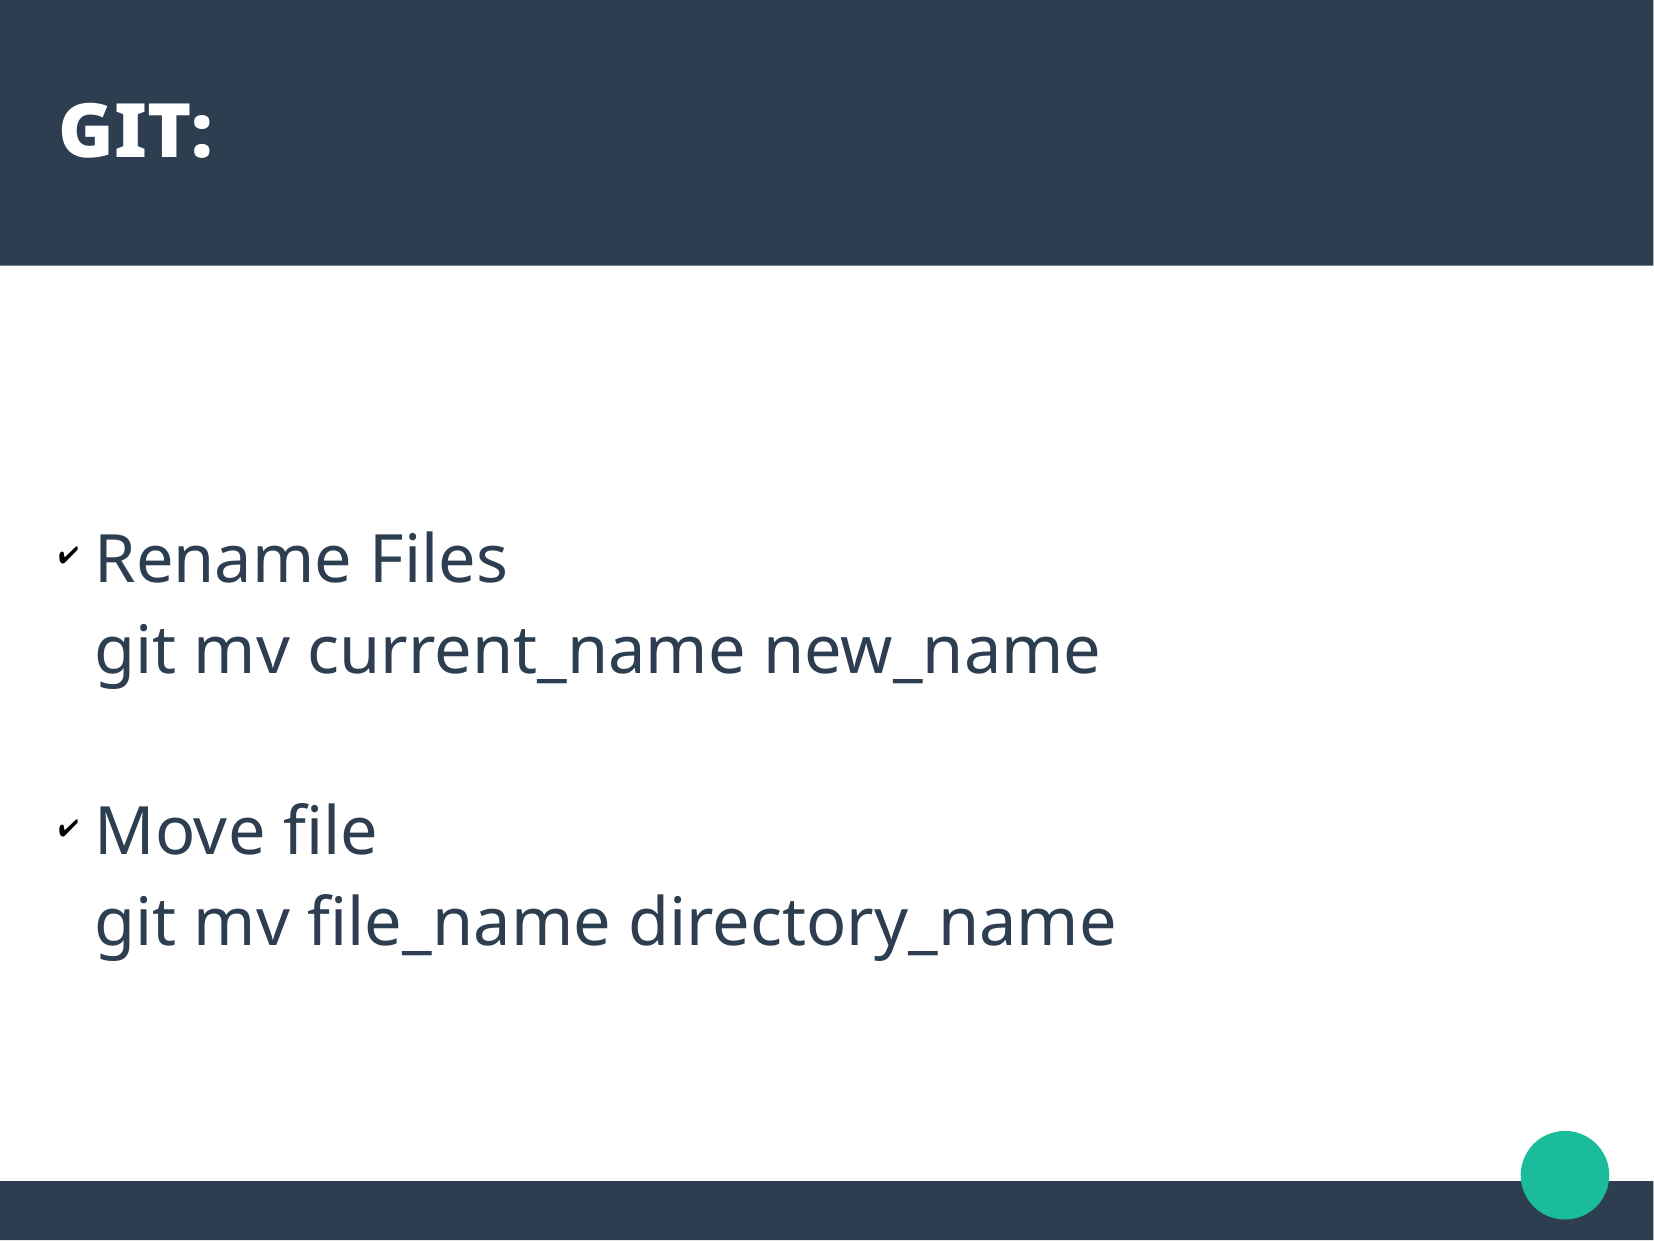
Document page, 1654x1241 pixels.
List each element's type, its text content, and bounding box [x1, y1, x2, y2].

subtitle Rename Files git mv current_name new_name Move file git mv file_name directory_name [59, 271, 1595, 1205]
title GIT: [59, 40, 1595, 216]
